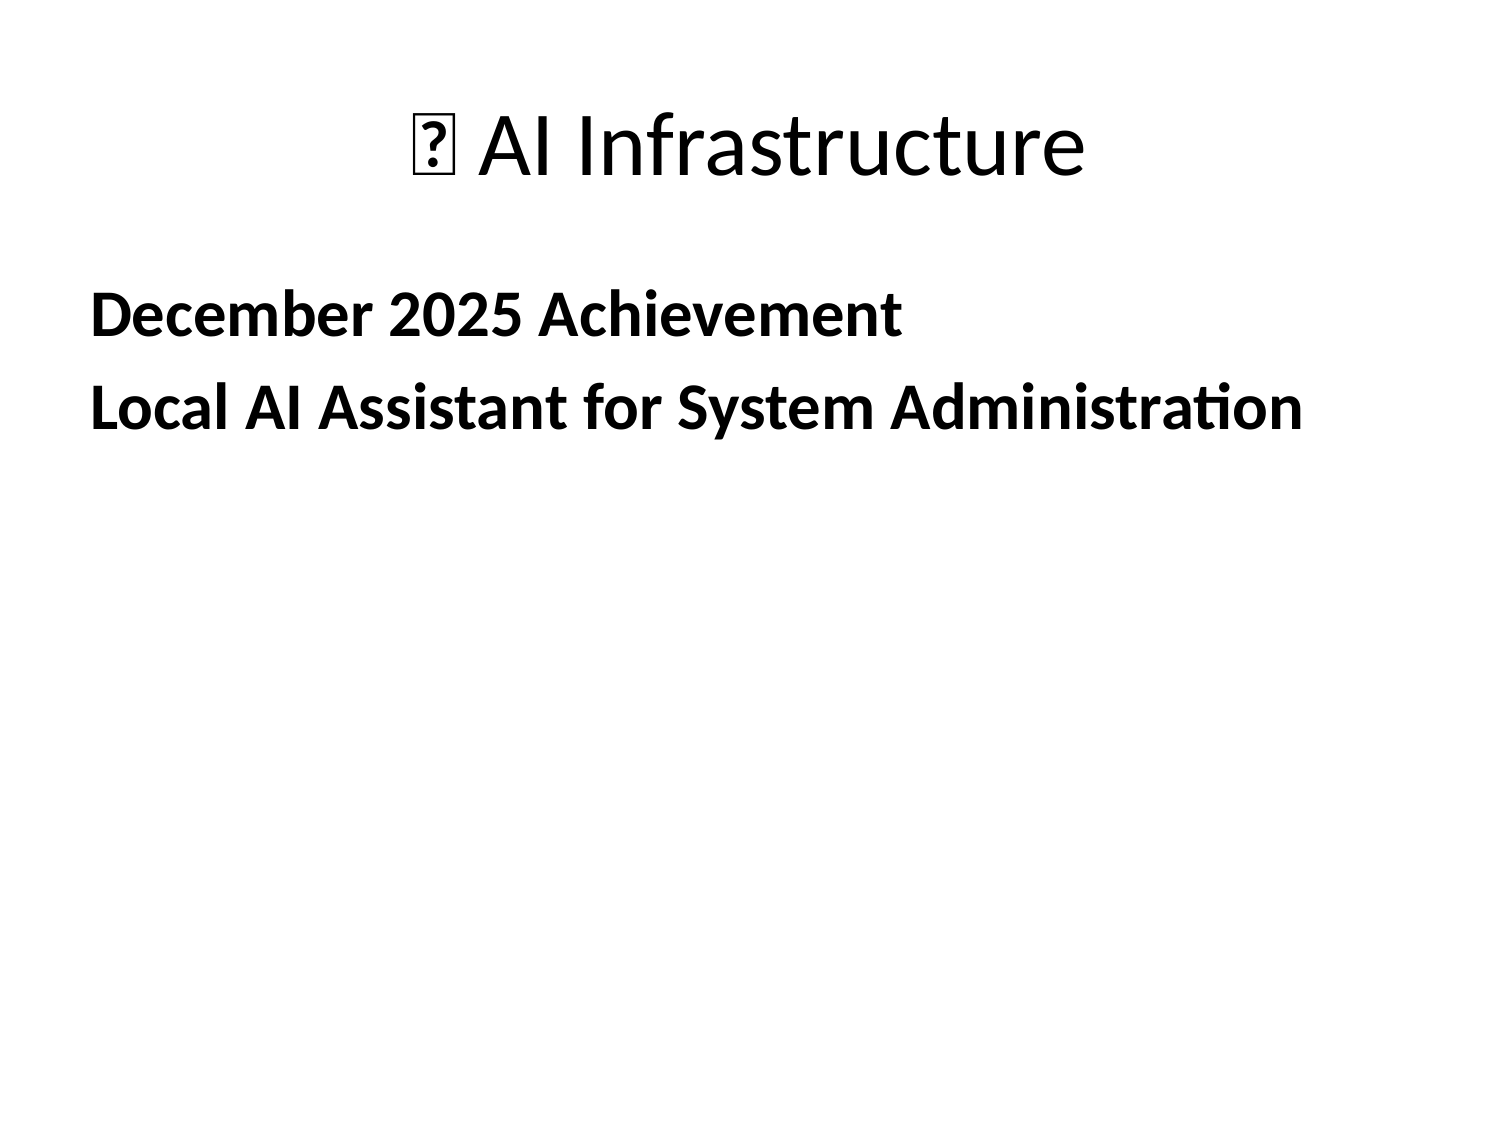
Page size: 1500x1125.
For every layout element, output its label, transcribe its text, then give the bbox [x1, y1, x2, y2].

list December 2025 Achievement Local AI Assistant for System Administration [75, 262, 1425, 1005]
title 🤖 AI Infrastructure [75, 45, 1425, 233]
